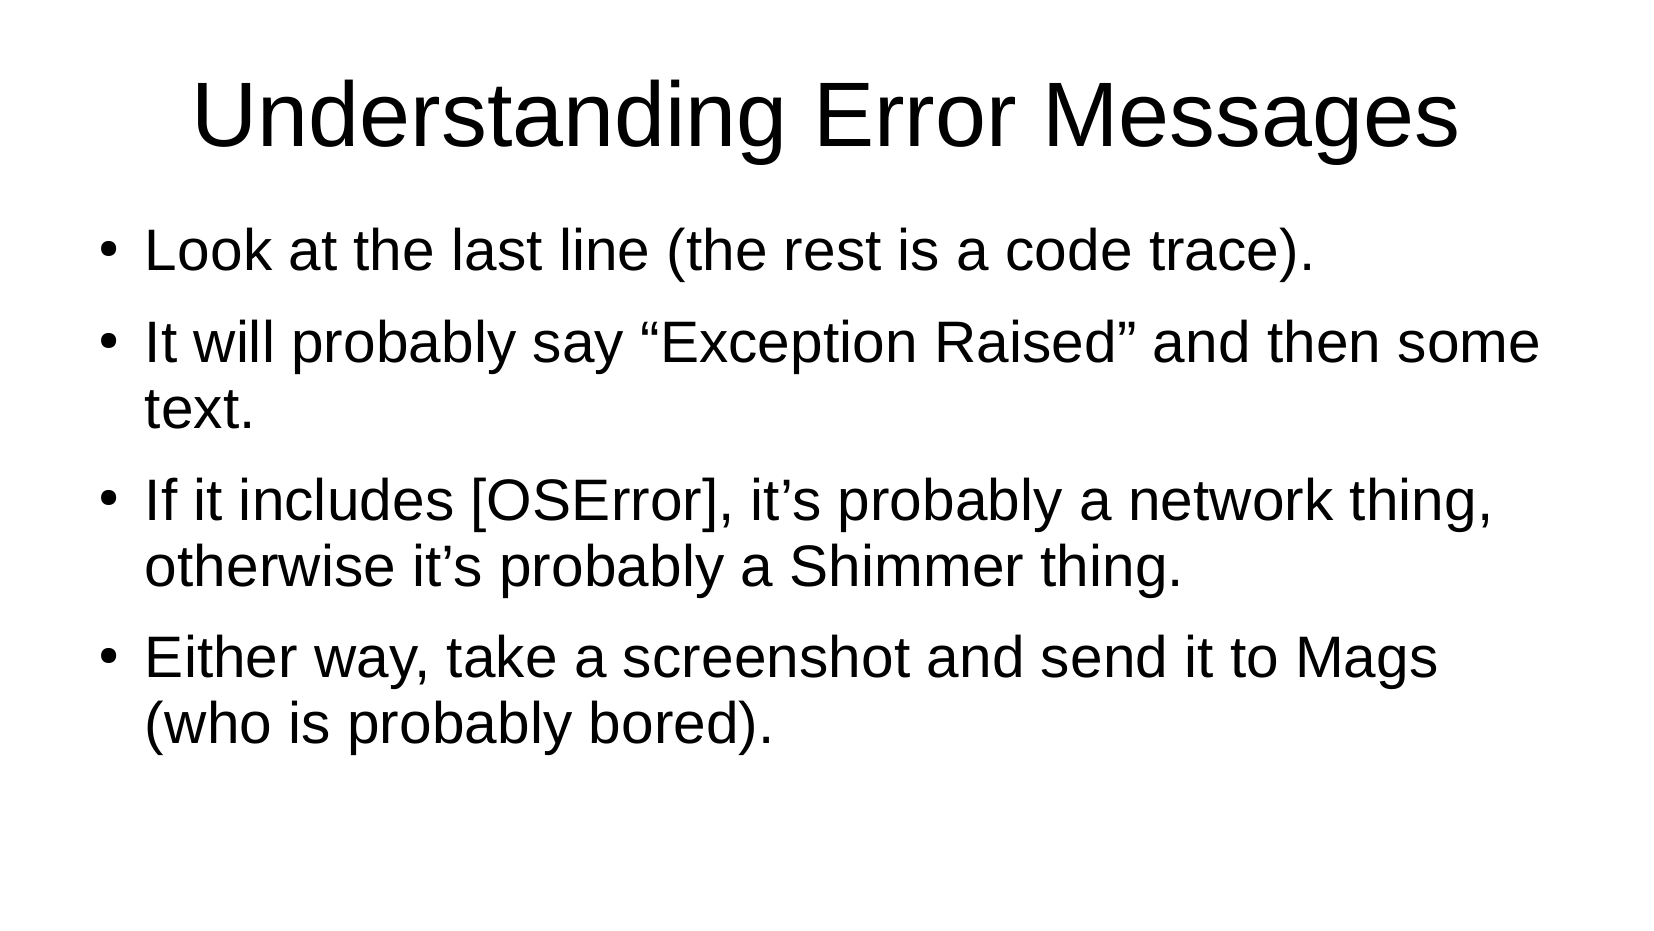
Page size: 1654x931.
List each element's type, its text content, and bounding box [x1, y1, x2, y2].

title Understanding Error Messages [82, 37, 1571, 193]
list Look at the last line (the rest is a code trace). It will probably say “Exception Raised” and then some text. If it includes [OSError], it’s probably a network thing, otherwise it’s probably a Shimmer thing. Either way, take a screenshot and send it to Mags (who is probably bored). [82, 217, 1571, 758]
